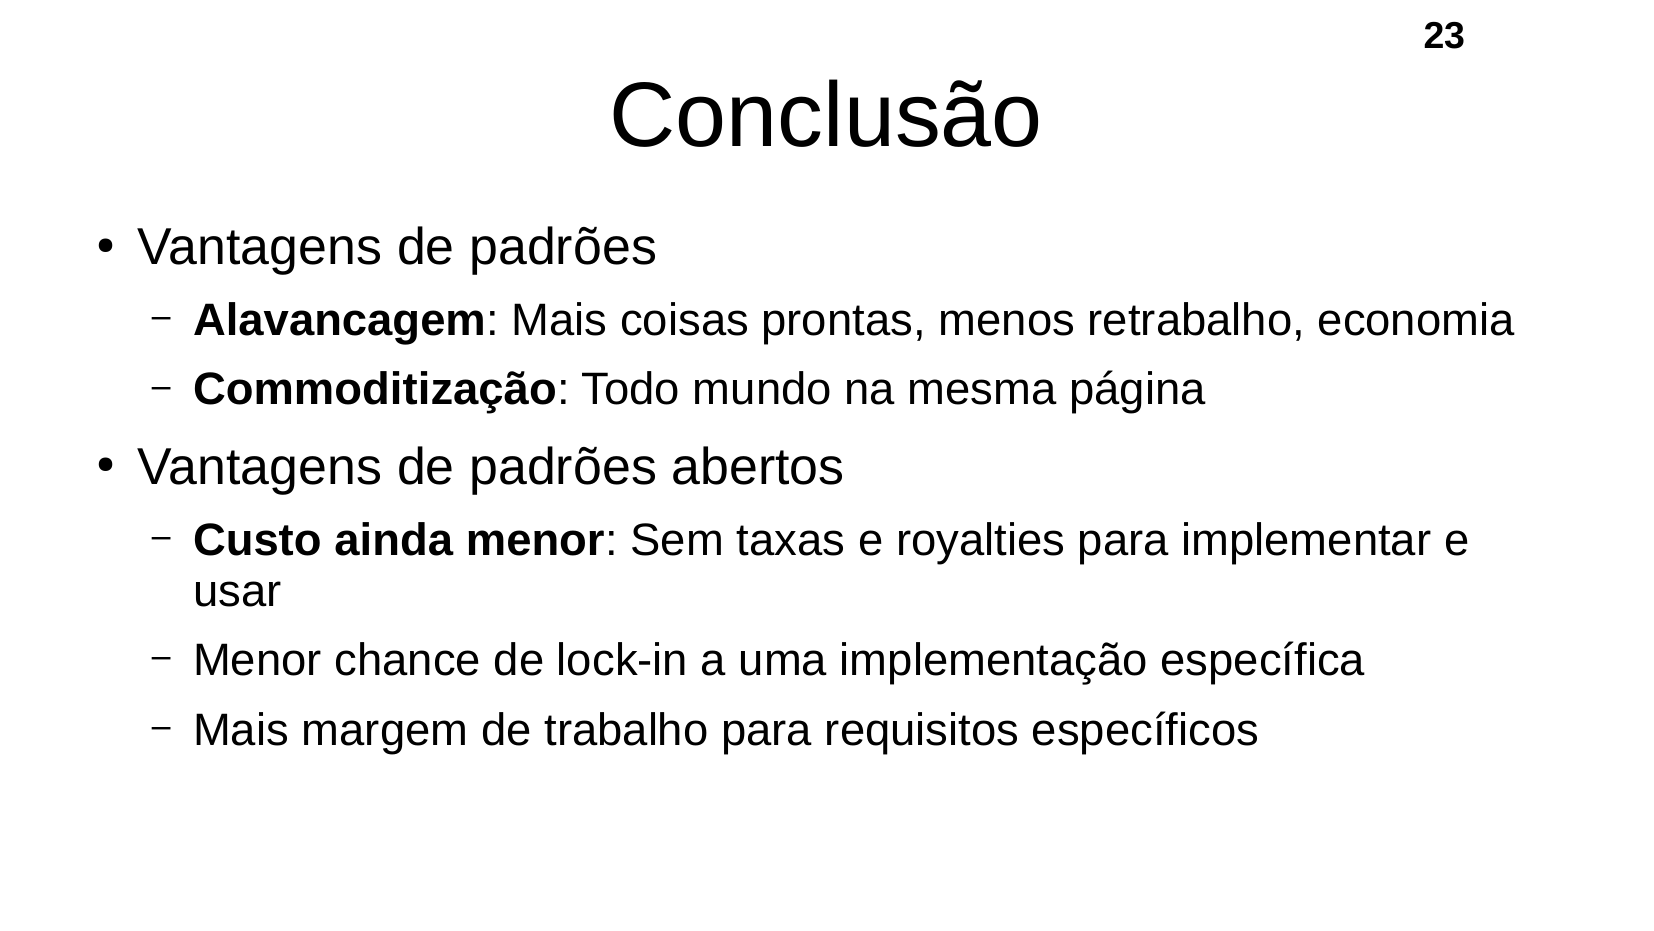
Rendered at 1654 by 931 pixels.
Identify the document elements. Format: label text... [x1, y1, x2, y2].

list Vantagens de padrões Alavancagem: Mais coisas prontas, menos retrabalho, economia Commoditização: Todo mundo na mesma página Vantagens de padrões abertos Custo ainda menor: Sem taxas e royalties para implementar e usar Menor chance de lock-in a uma implementação específica Mais margem de trabalho para requisitos específicos [82, 217, 1571, 758]
text_box <número> [1408, 0, 1654, 71]
title Conclusão [82, 37, 1571, 193]
